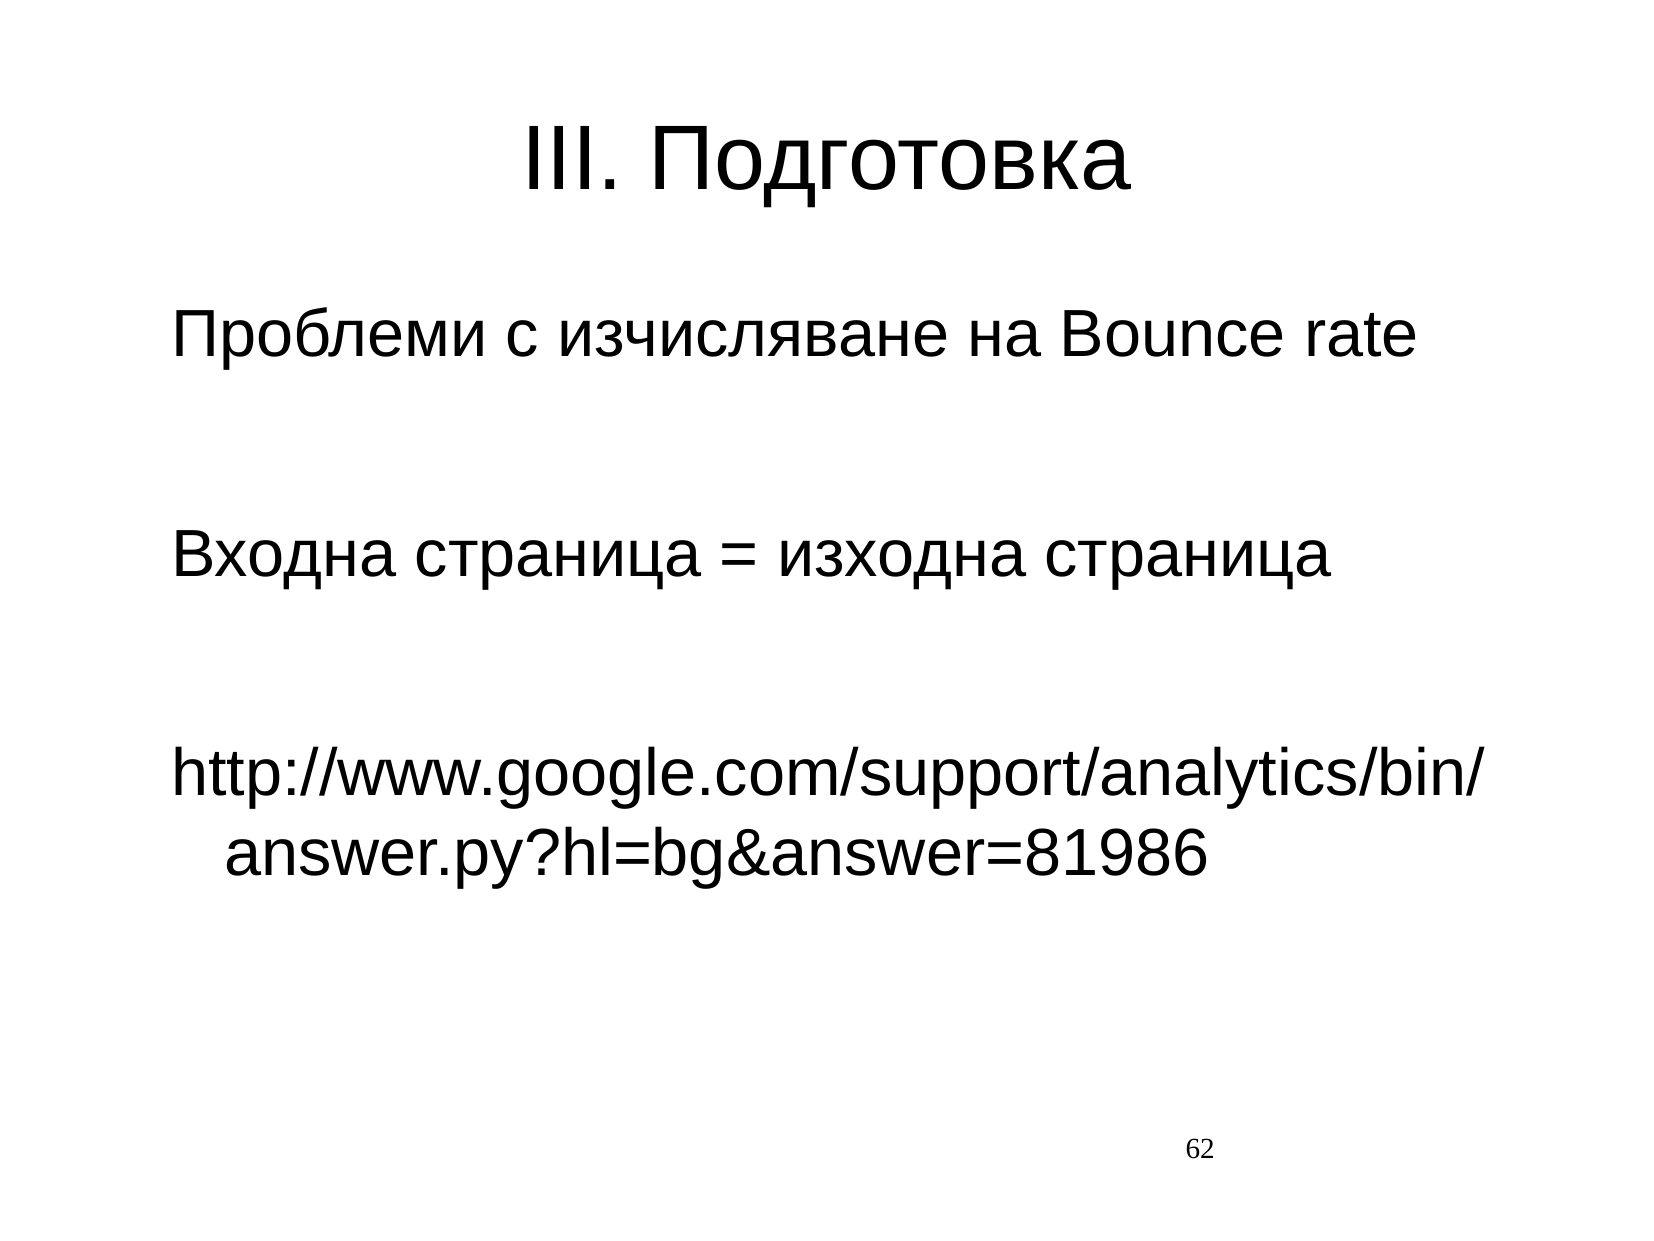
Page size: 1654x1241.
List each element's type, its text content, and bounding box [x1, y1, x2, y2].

title III. Подготовка [82, 49, 1571, 257]
list Проблеми с изчисляване на Bounce rate Входна страница = изходна страница http://www.google.com/support/analytics/bin/answer.py?hl=bg&answer=81986 [82, 290, 1571, 1109]
text_box [1185, 1129, 1571, 1216]
